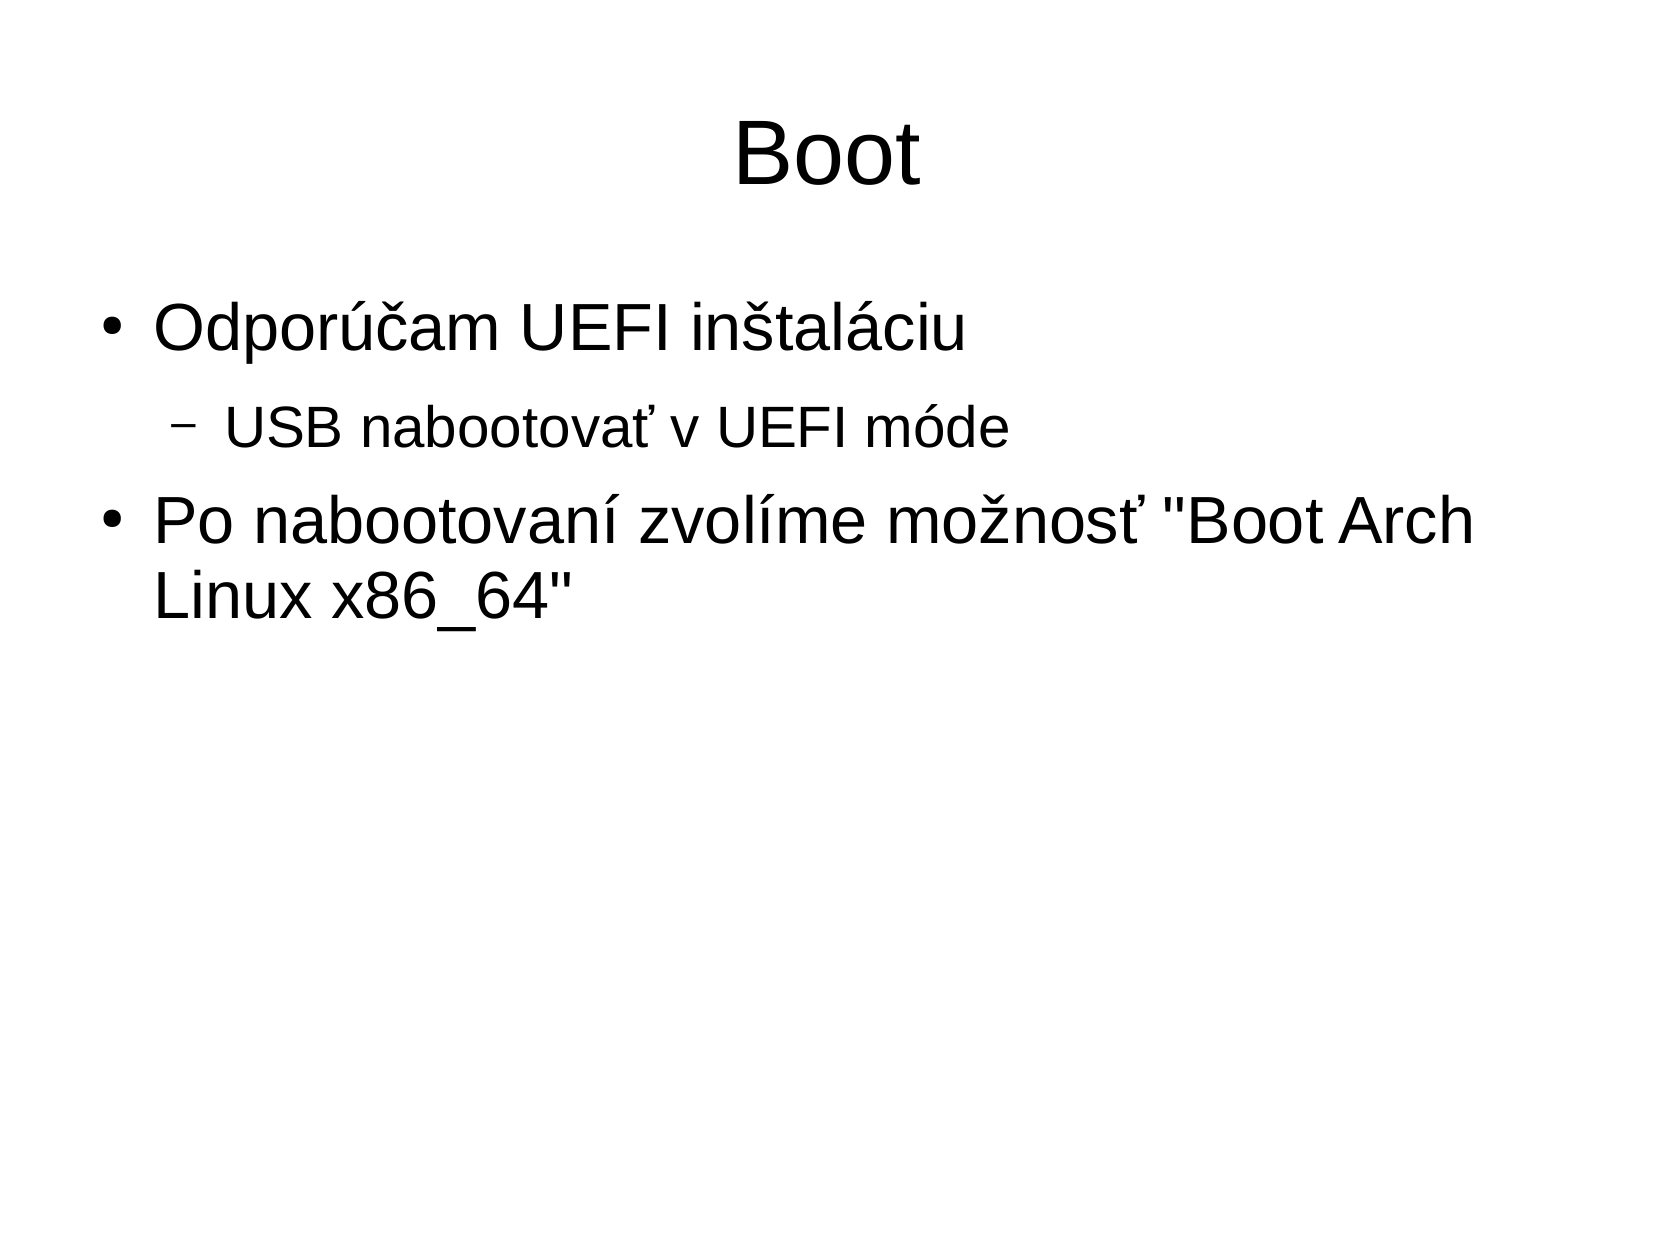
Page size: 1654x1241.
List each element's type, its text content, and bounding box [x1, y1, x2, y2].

list Odporúčam UEFI inštaláciu USB nabootovať v UEFI móde Po nabootovaní zvolíme možnosť "Boot Arch Linux x86_64" [82, 290, 1571, 1010]
title Boot [82, 49, 1571, 257]
